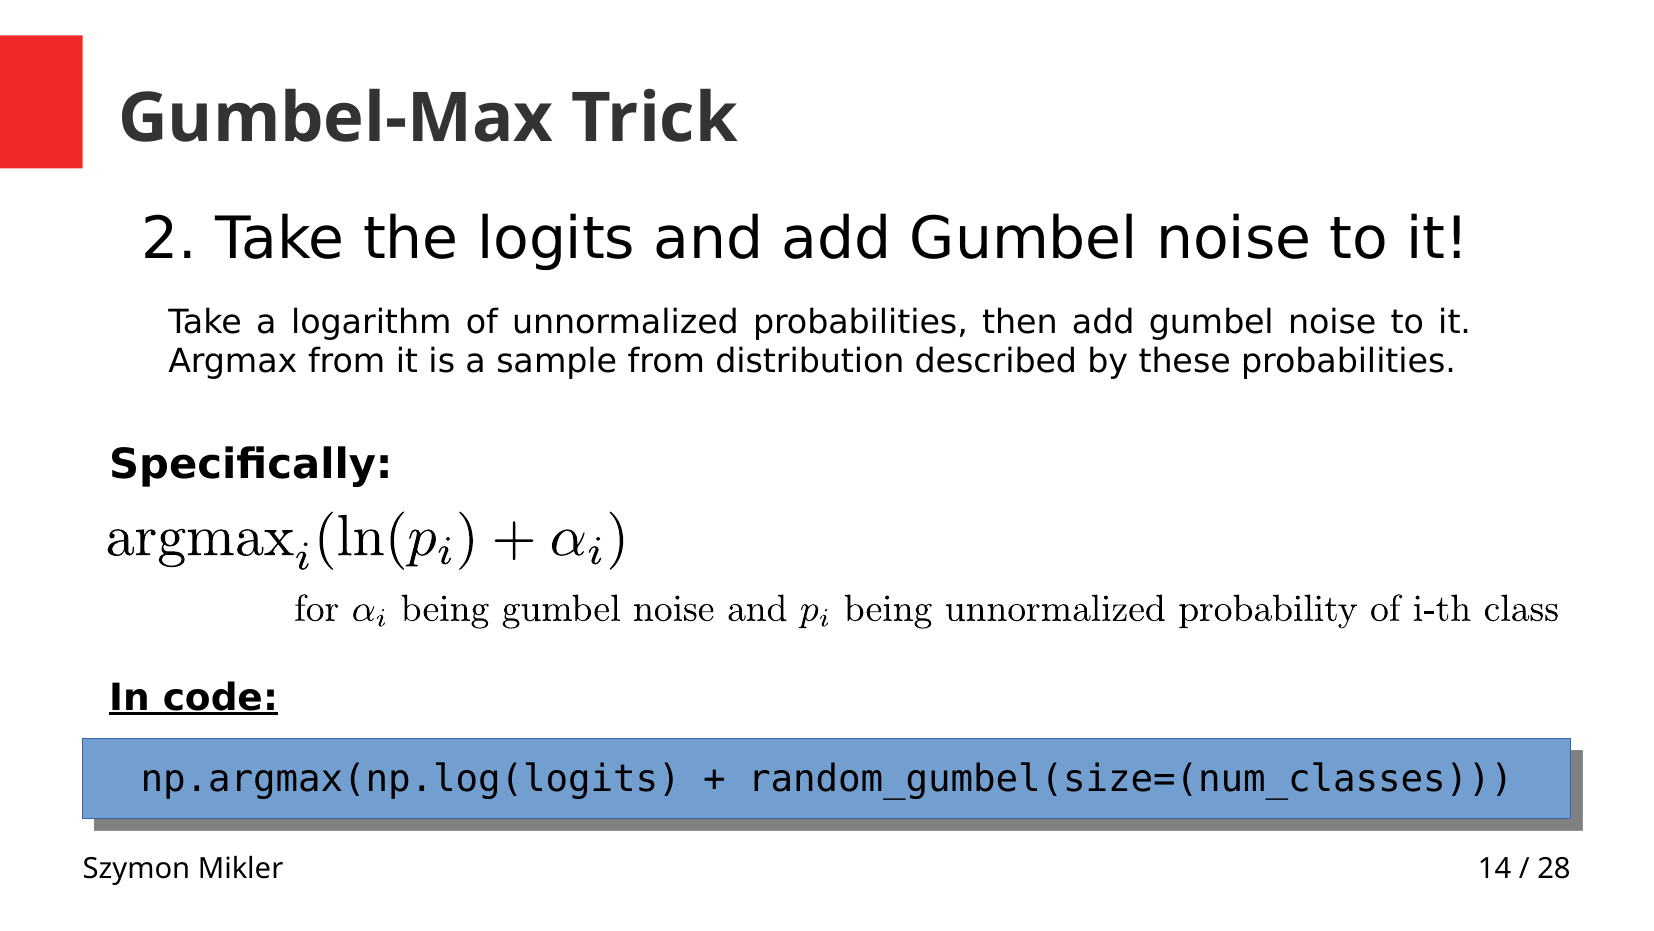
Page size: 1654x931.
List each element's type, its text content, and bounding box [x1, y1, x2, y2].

text_box [294, 594, 1560, 629]
subtitle 2. Take the logits and add Gumbel noise to it! [141, 204, 1560, 284]
text_box [105, 511, 629, 570]
text_box np.argmax(np.log(logits) + random_gumbel(size=(num_classes))) [82, 738, 1571, 819]
text_box Specifically: [94, 432, 1004, 497]
text_box Take a logarithm of unnormalized probabilities, then add gumbel noise to it. Argmax from it is a sample from distribution described by these probabilities. [153, 295, 1489, 388]
title Gumbel-Max Trick [118, 37, 1571, 193]
text_box In code: [94, 667, 1004, 727]
